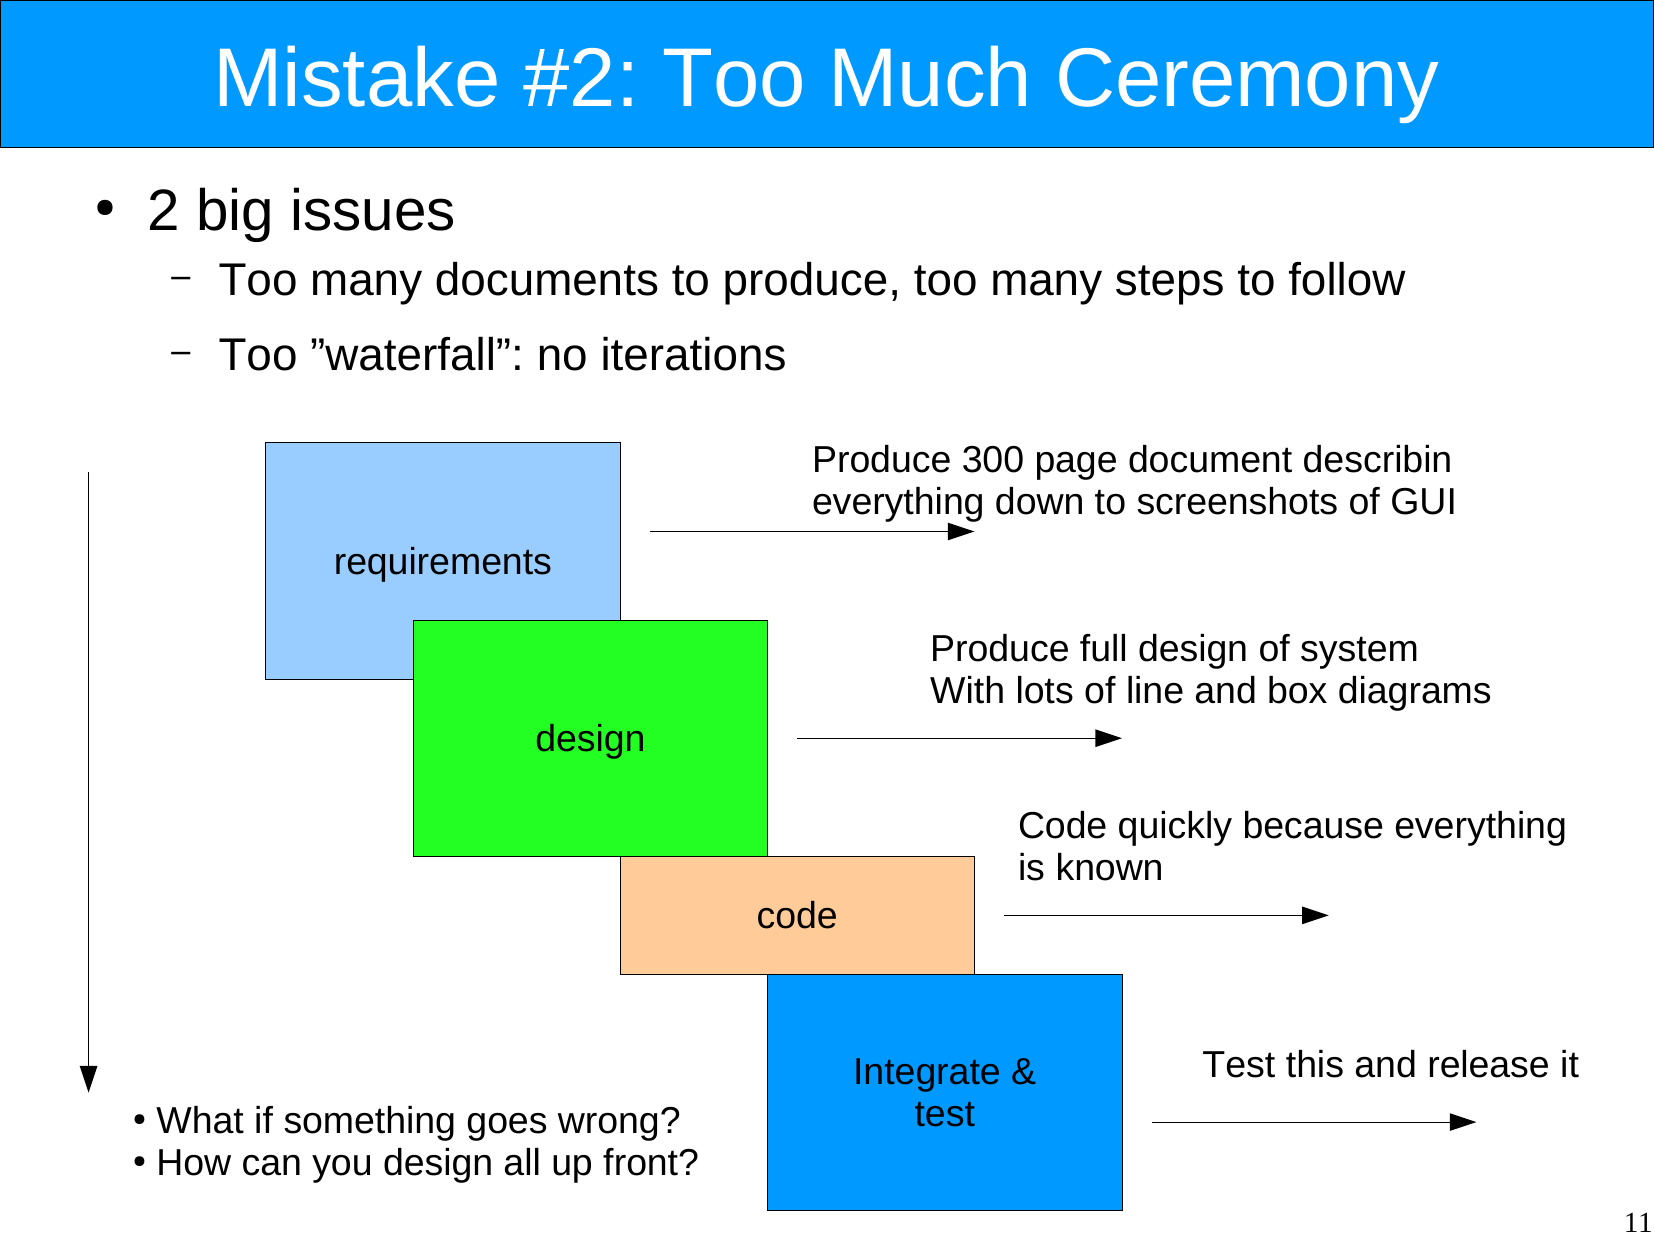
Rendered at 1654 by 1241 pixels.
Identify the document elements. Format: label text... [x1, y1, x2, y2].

text_box Integrate & test [767, 974, 1123, 1211]
text_box Test this and release it [1187, 1035, 1595, 1093]
title Mistake #2: Too Much Ceremony [82, 21, 1571, 135]
text_box design [413, 620, 768, 857]
list 2 big issues Too many documents to produce, too many steps to follow Too ”waterfall”: no iterations [76, 177, 1565, 1196]
text_box Code quickly because everything is known [1003, 797, 1581, 897]
text_box Produce 300 page document describin everything down to screenshots of GUI [797, 431, 1471, 531]
text_box Produce full design of system With lots of line and box diagrams [915, 620, 1507, 719]
text_box code [620, 856, 975, 975]
text_box What if something goes wrong? How can you design all up front? [118, 1092, 713, 1192]
text_box requirements [265, 442, 621, 680]
